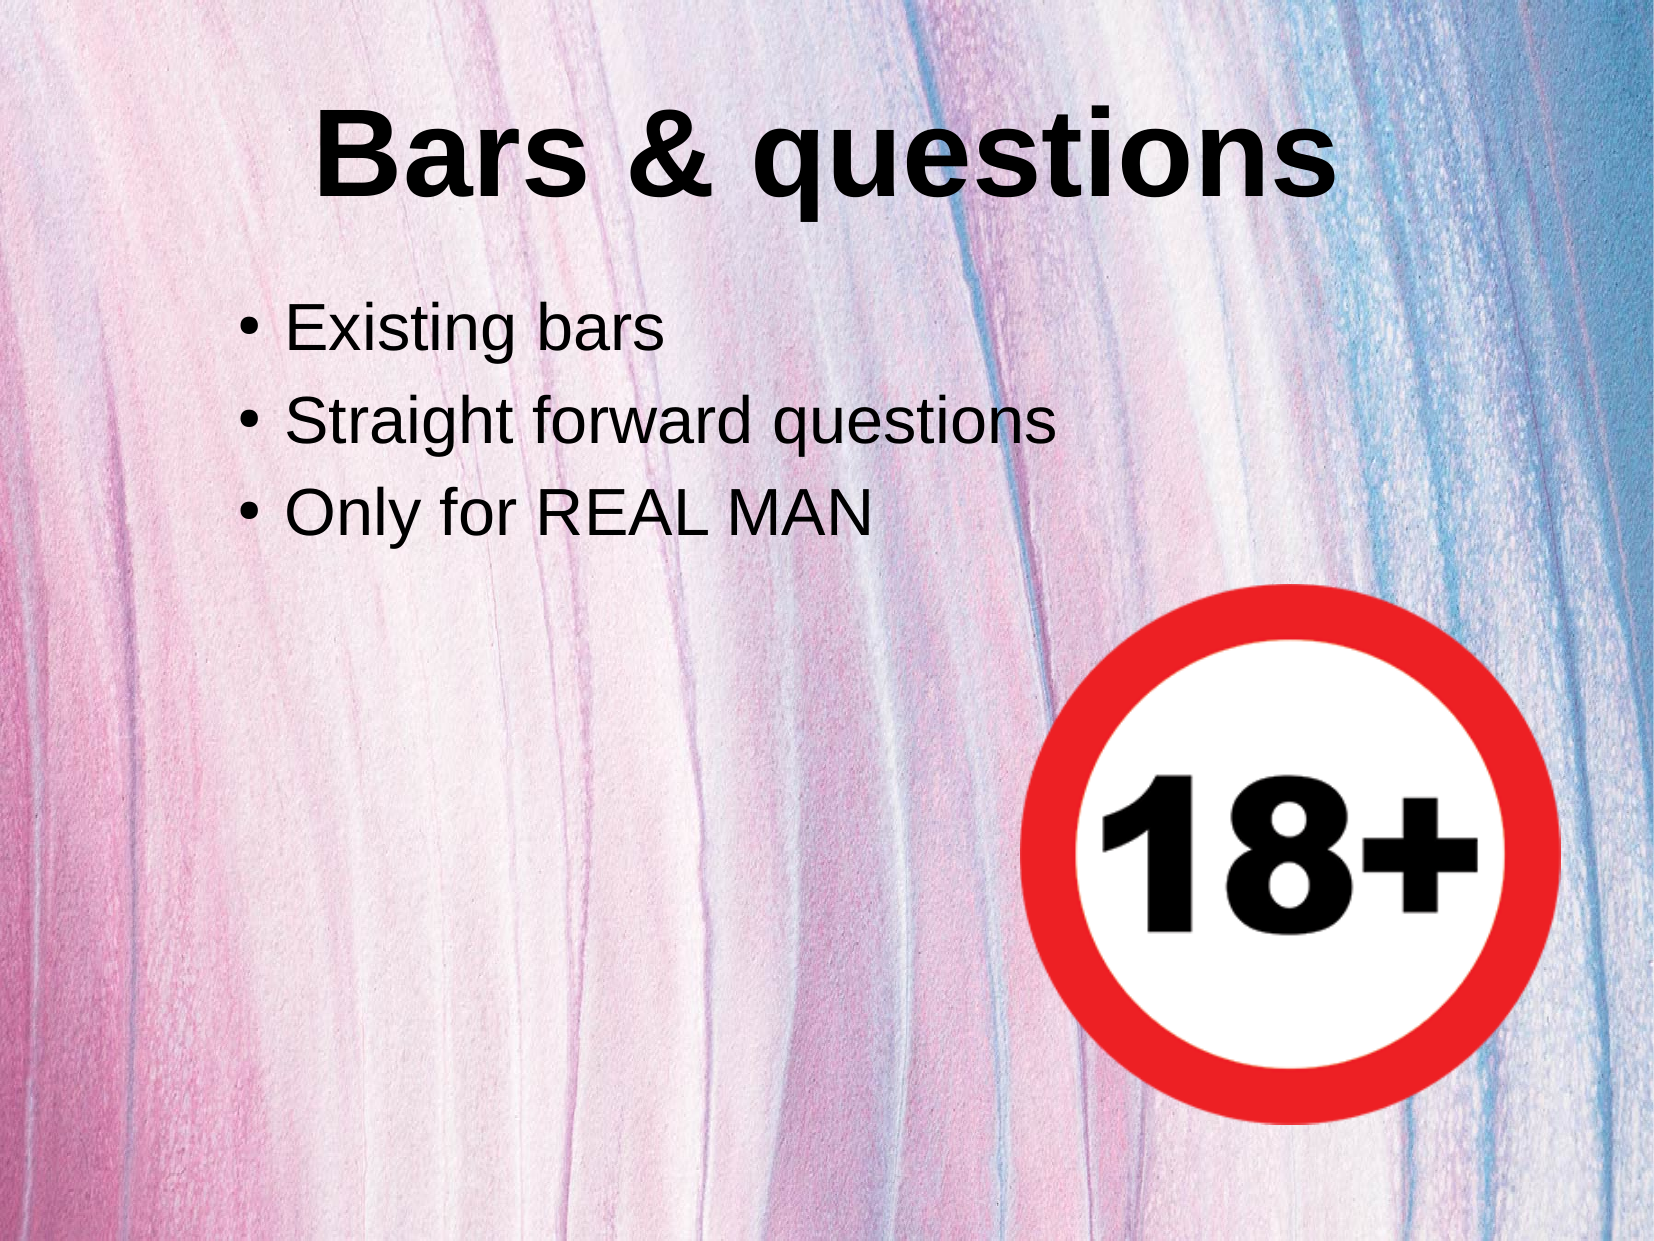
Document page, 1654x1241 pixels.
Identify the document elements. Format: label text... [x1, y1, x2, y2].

picture [0, 0, 1654, 1241]
list Existing bars Straight forward questions Only for REAL MAN [71, 290, 1561, 1010]
title Bars & questions [82, 49, 1571, 257]
